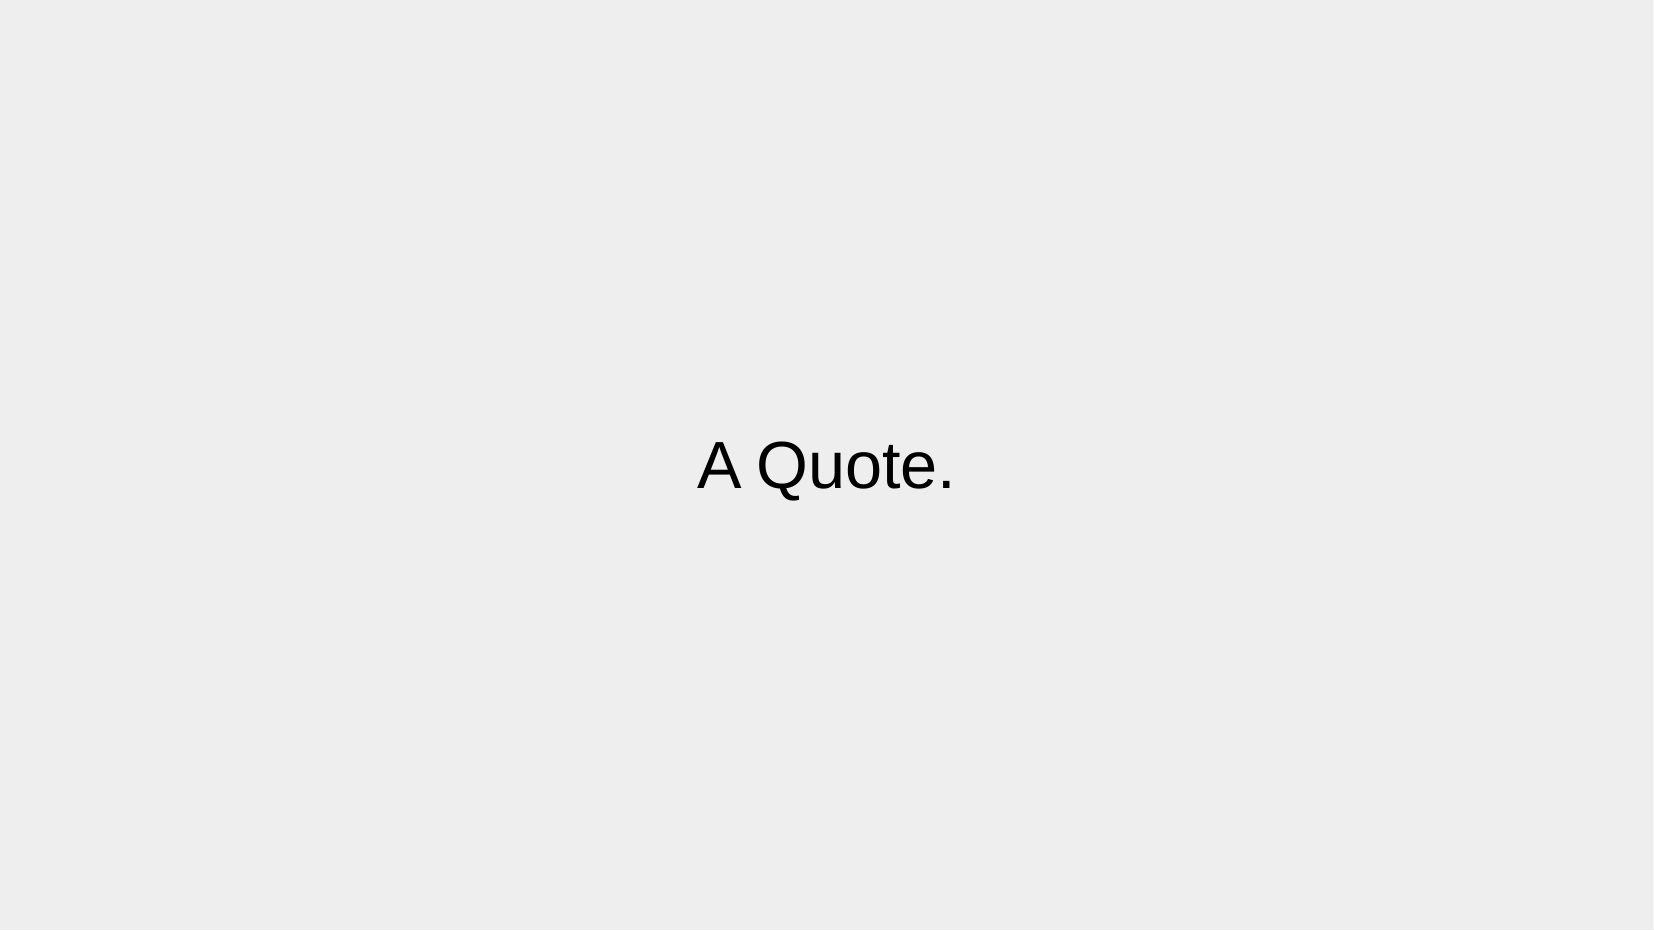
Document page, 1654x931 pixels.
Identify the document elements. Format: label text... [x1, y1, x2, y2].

subtitle A Quote. [250, 109, 1403, 822]
